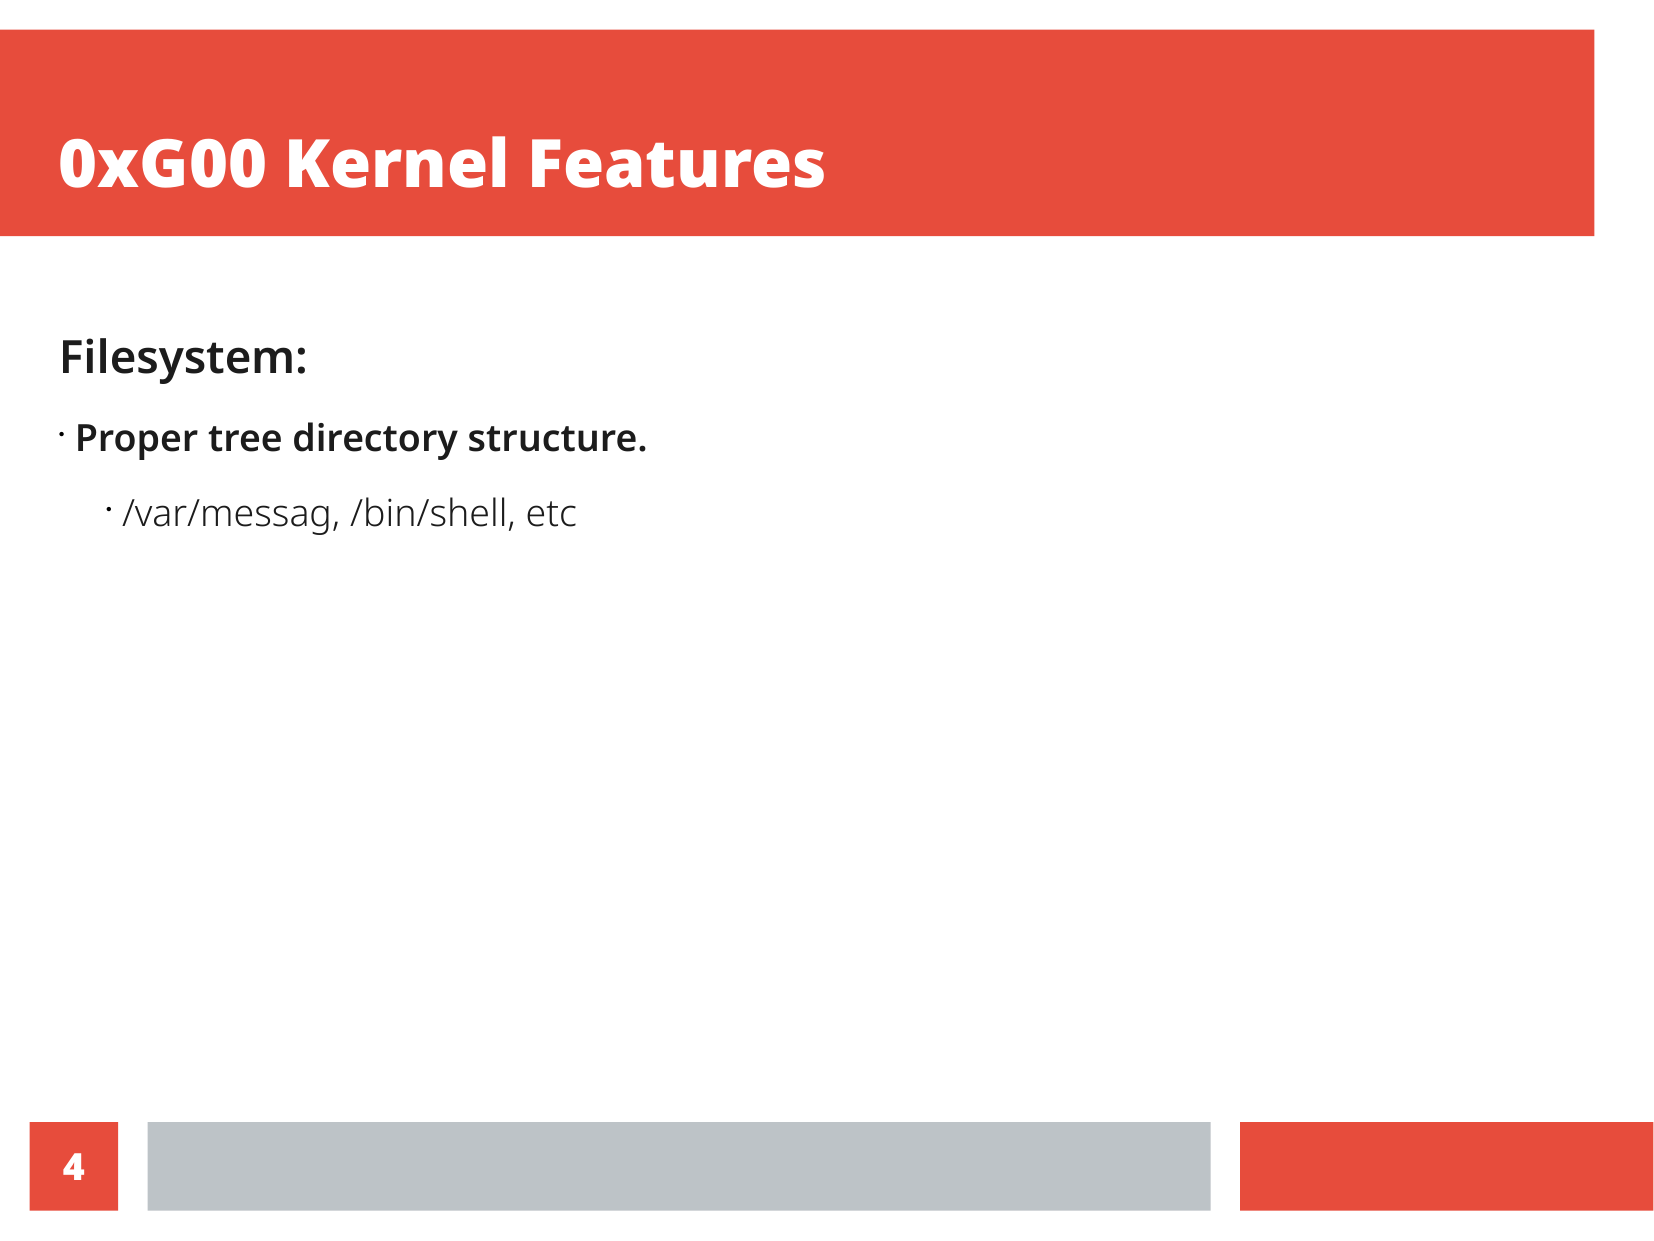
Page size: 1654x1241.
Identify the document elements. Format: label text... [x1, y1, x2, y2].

title 0xG00 Kernel Features [59, 59, 1595, 207]
list Filesystem: Proper tree directory structure. /var/messag, /bin/shell, etc [59, 324, 1565, 1093]
